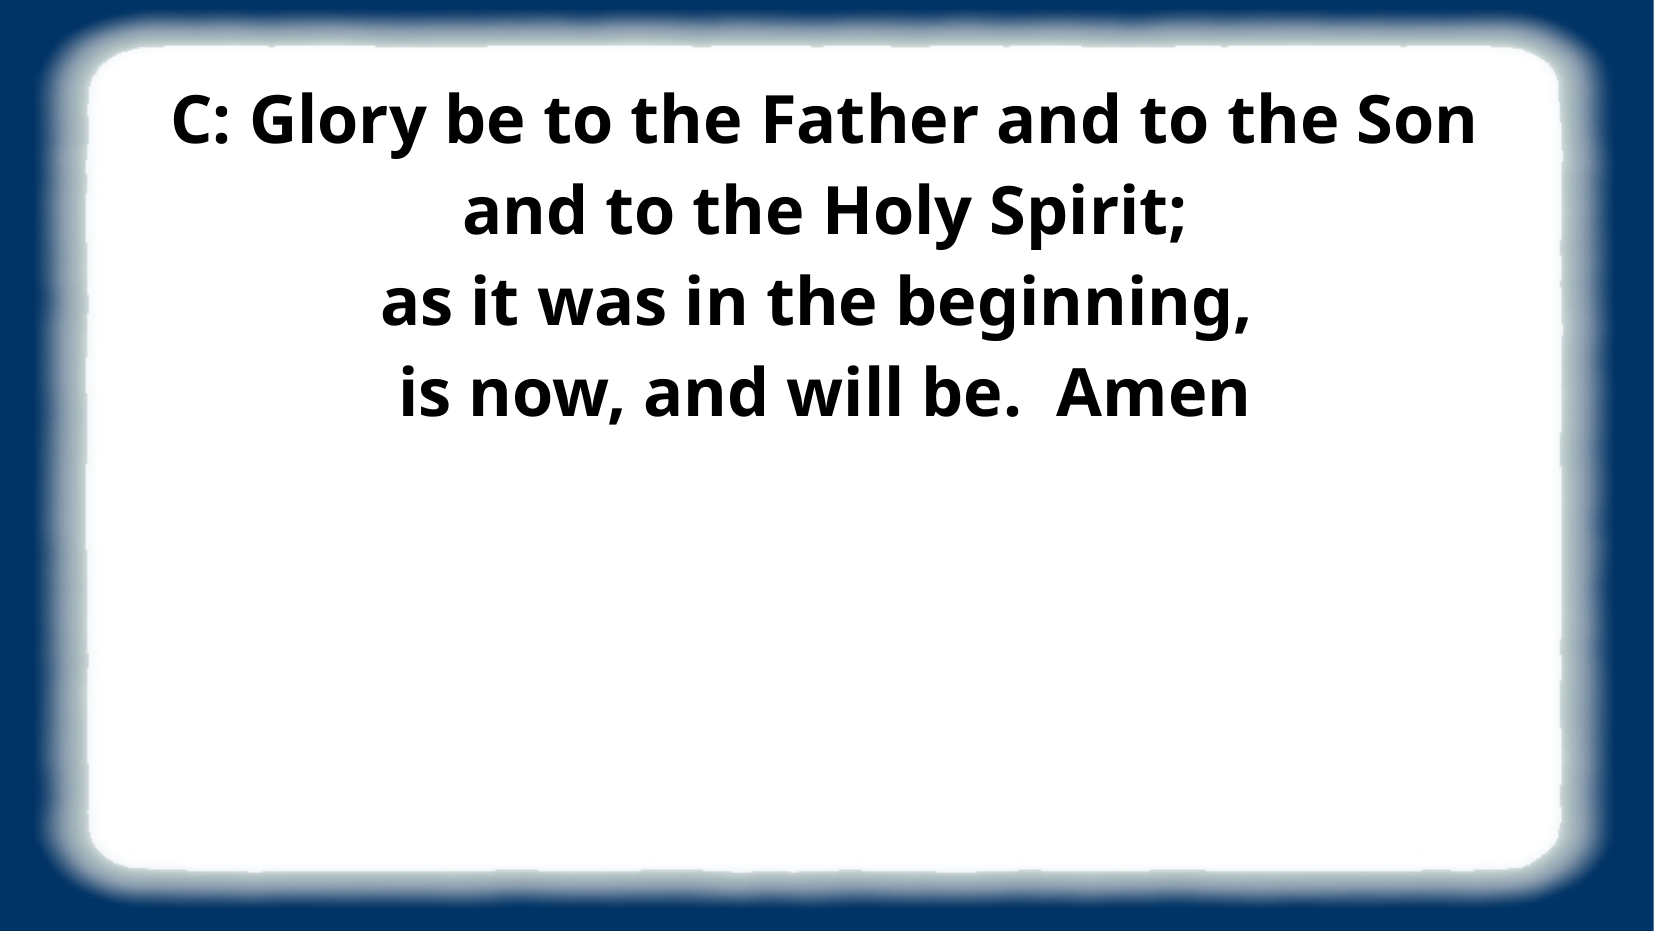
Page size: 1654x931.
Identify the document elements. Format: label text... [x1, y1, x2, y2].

picture [0, 0, 1654, 931]
text_box C: Glory be to the Father and to the Son and to the Holy Spirit; as it was in the beginning, is now, and will be. Amen [105, 65, 1546, 436]
